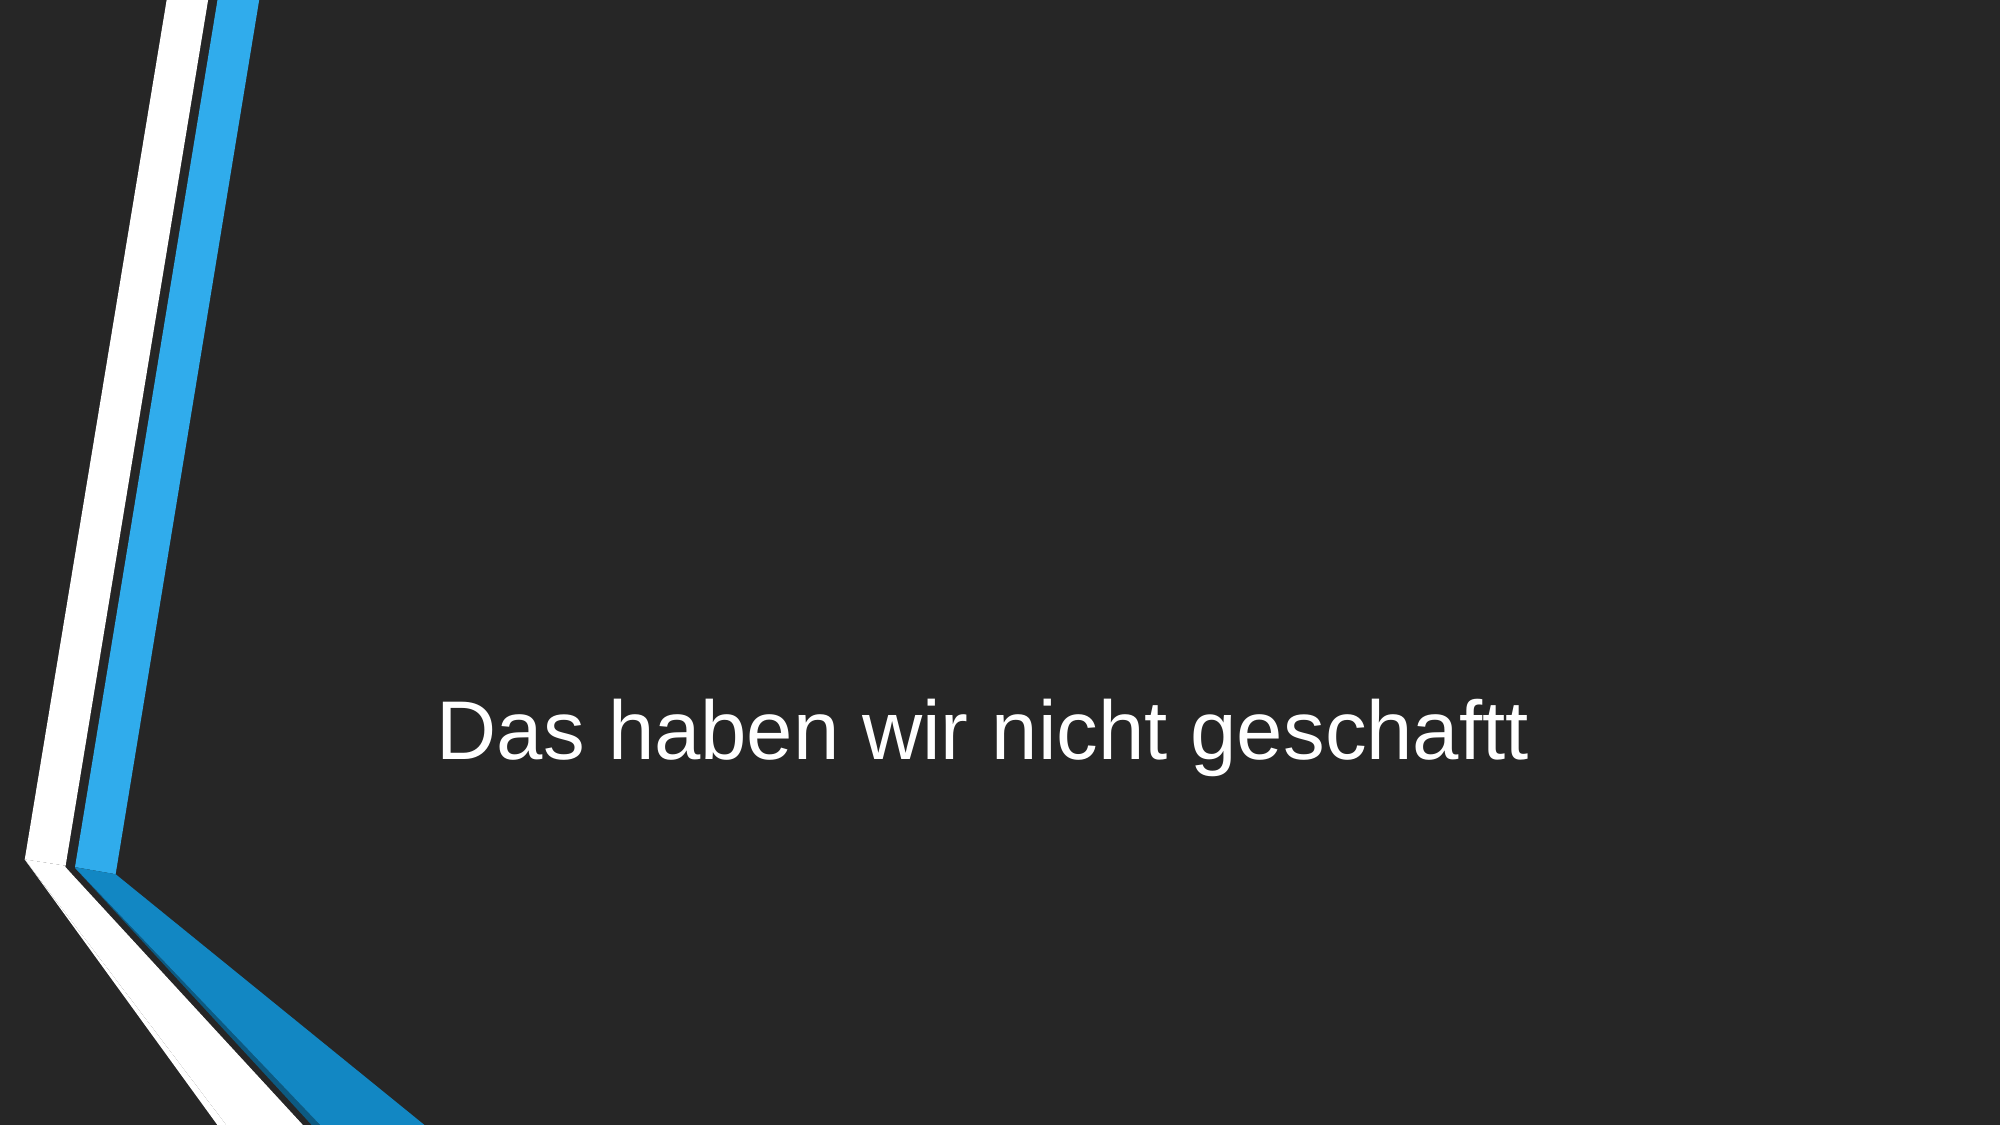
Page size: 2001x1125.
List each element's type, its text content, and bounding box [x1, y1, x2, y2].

title Das haben wir nicht geschaftt [421, 437, 1887, 784]
